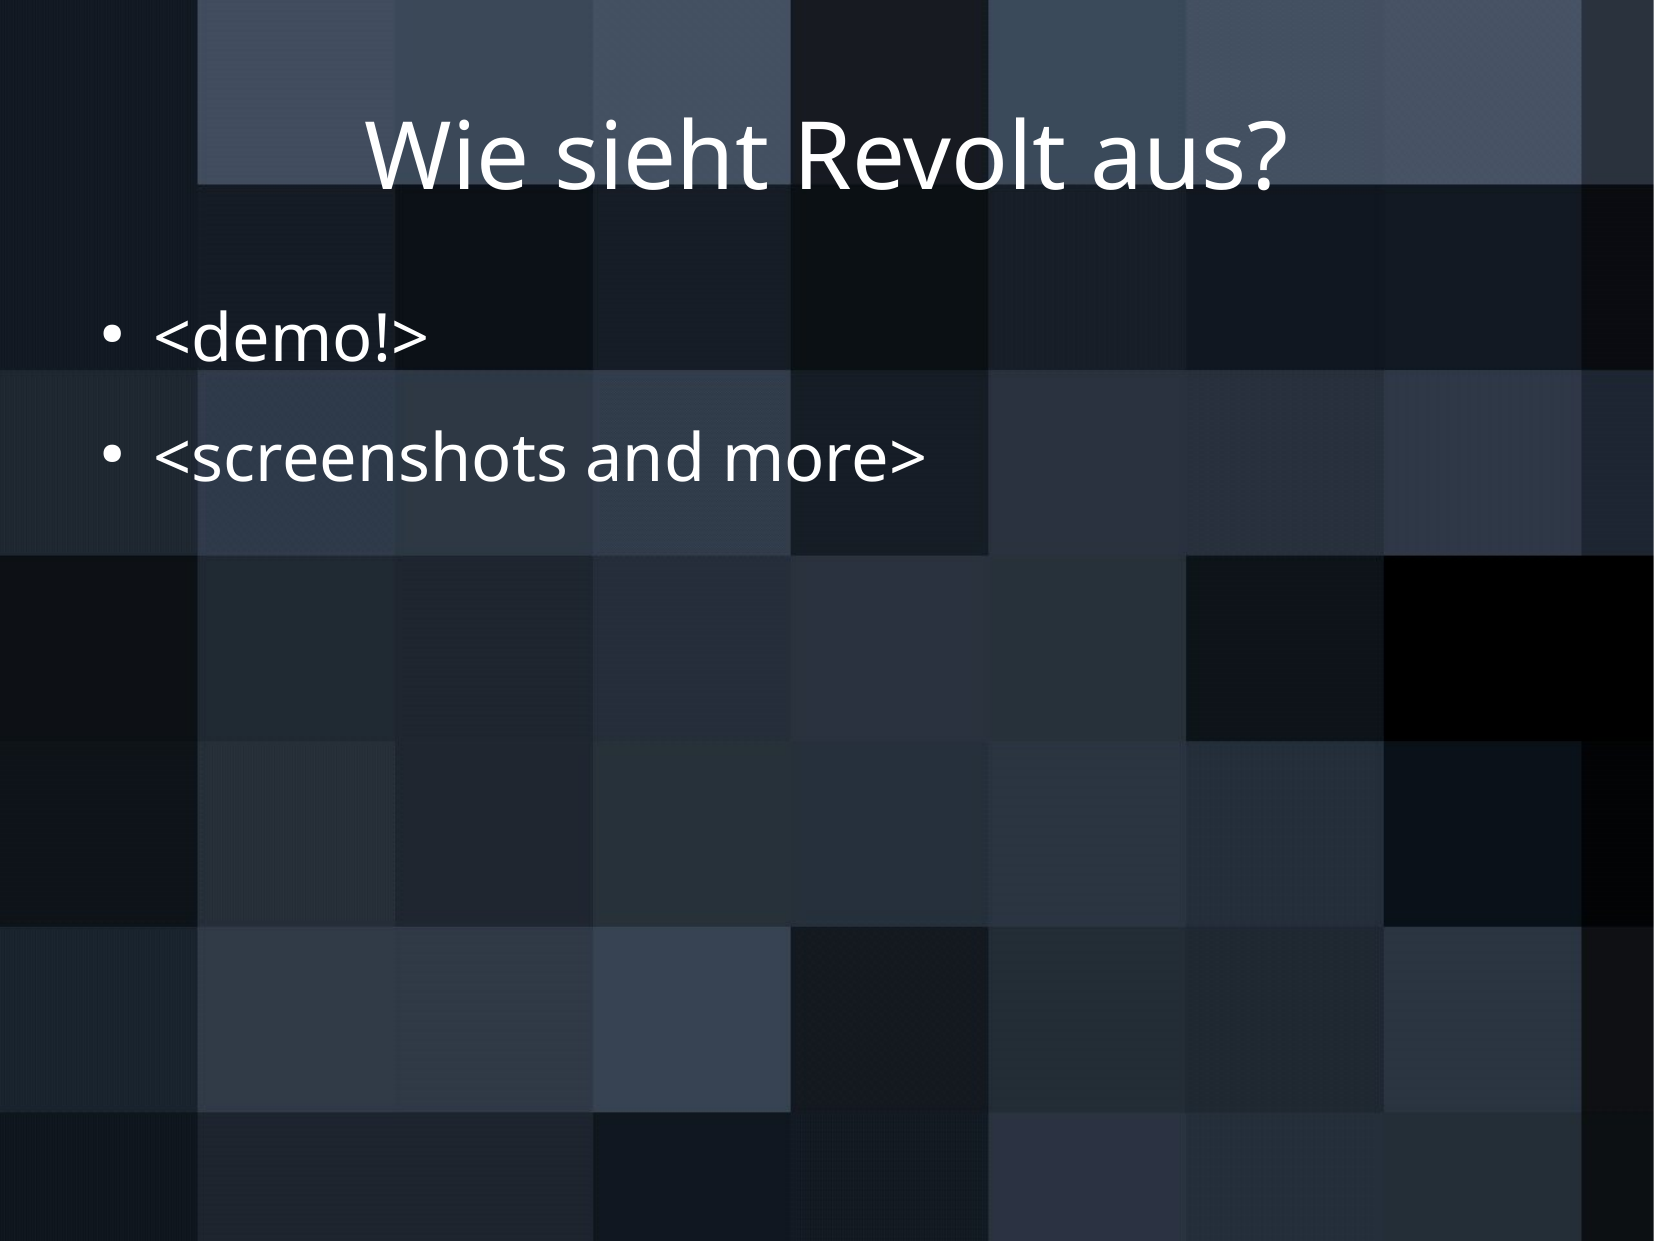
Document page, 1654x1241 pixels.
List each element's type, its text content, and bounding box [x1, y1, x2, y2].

title Wie sieht Revolt aus? [82, 49, 1571, 257]
picture [0, 0, 1654, 1241]
list <demo!> <screenshots and more> [82, 290, 1571, 1010]
